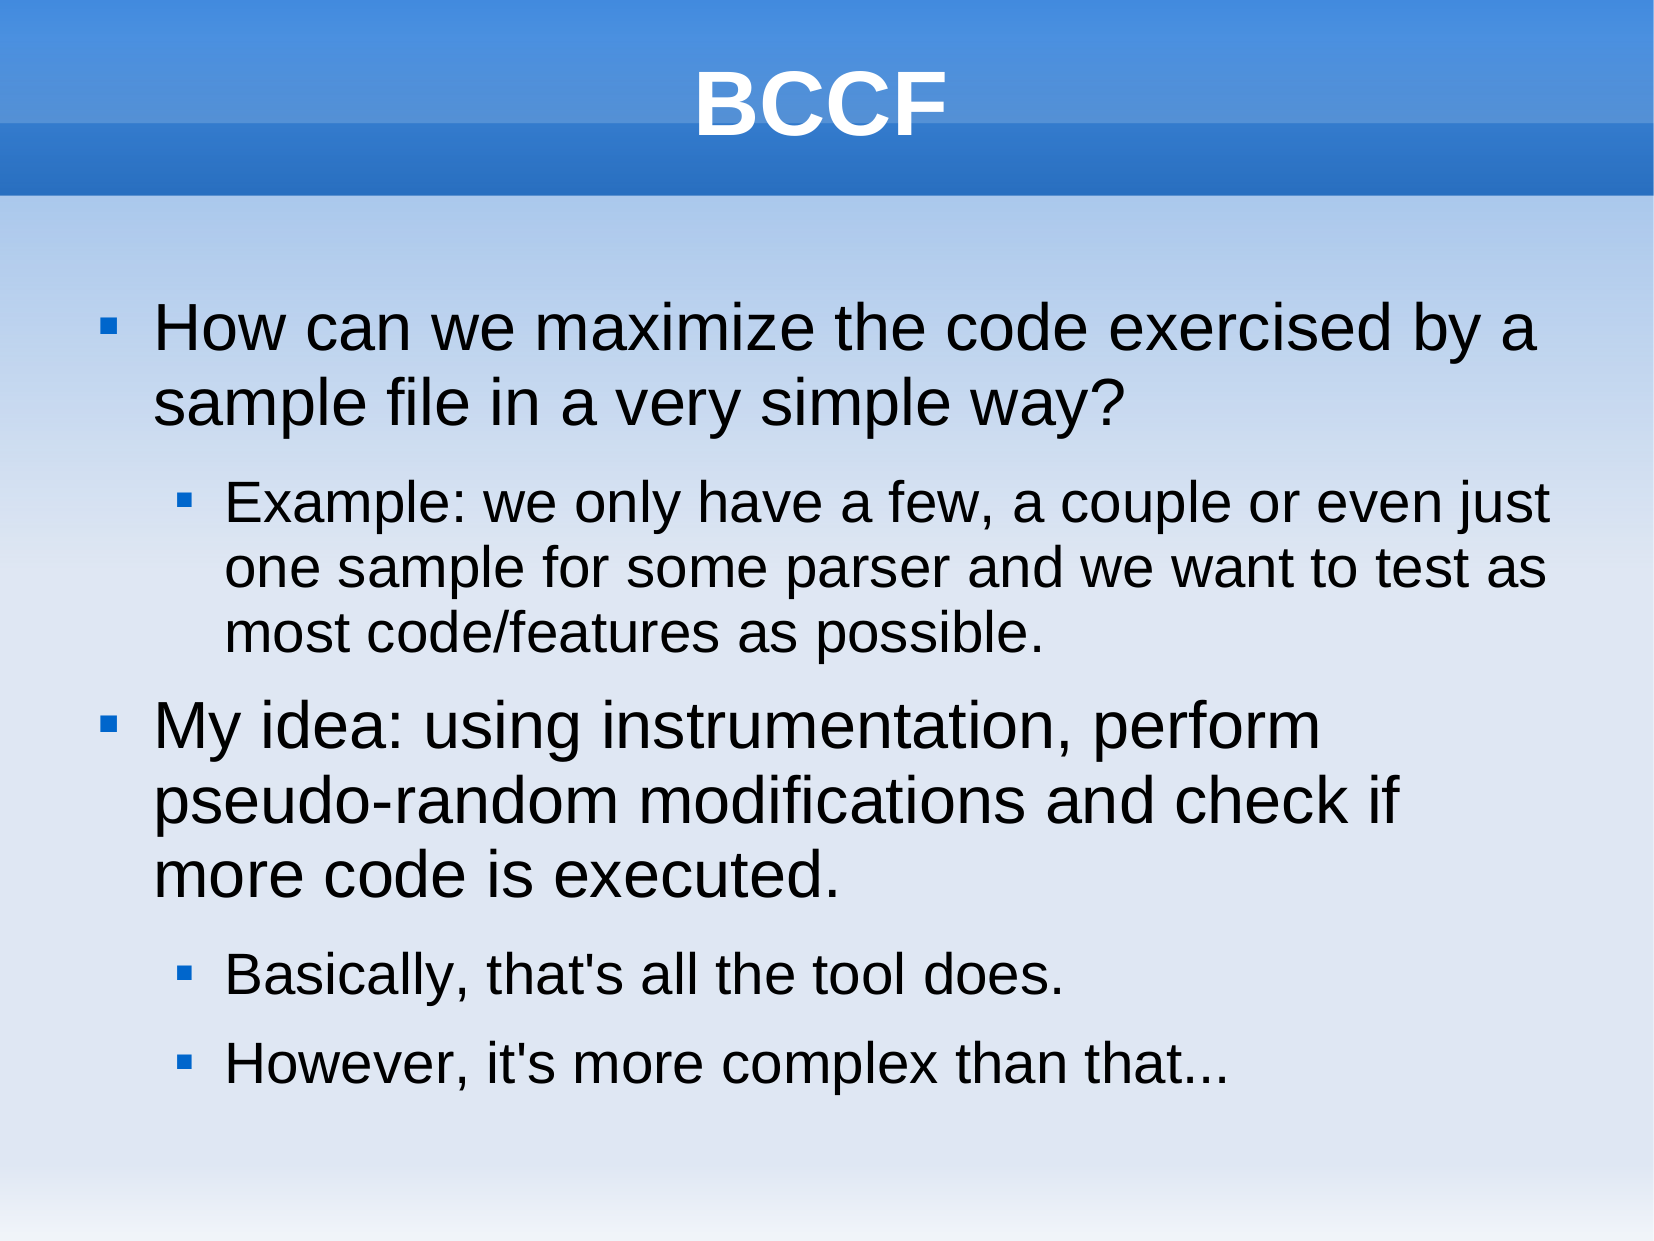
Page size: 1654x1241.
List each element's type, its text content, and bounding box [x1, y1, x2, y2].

picture [0, 0, 1654, 1241]
title BCCF [76, 0, 1565, 208]
list How can we maximize the code exercised by a sample file in a very simple way? Example: we only have a few, a couple or even just one sample for some parser and we want to test as most code/features as possible. My idea: using instrumentation, perform pseudo-random modifications and check if more code is executed. Basically, that's all the tool does. However, it's more complex than that... [82, 290, 1571, 1109]
